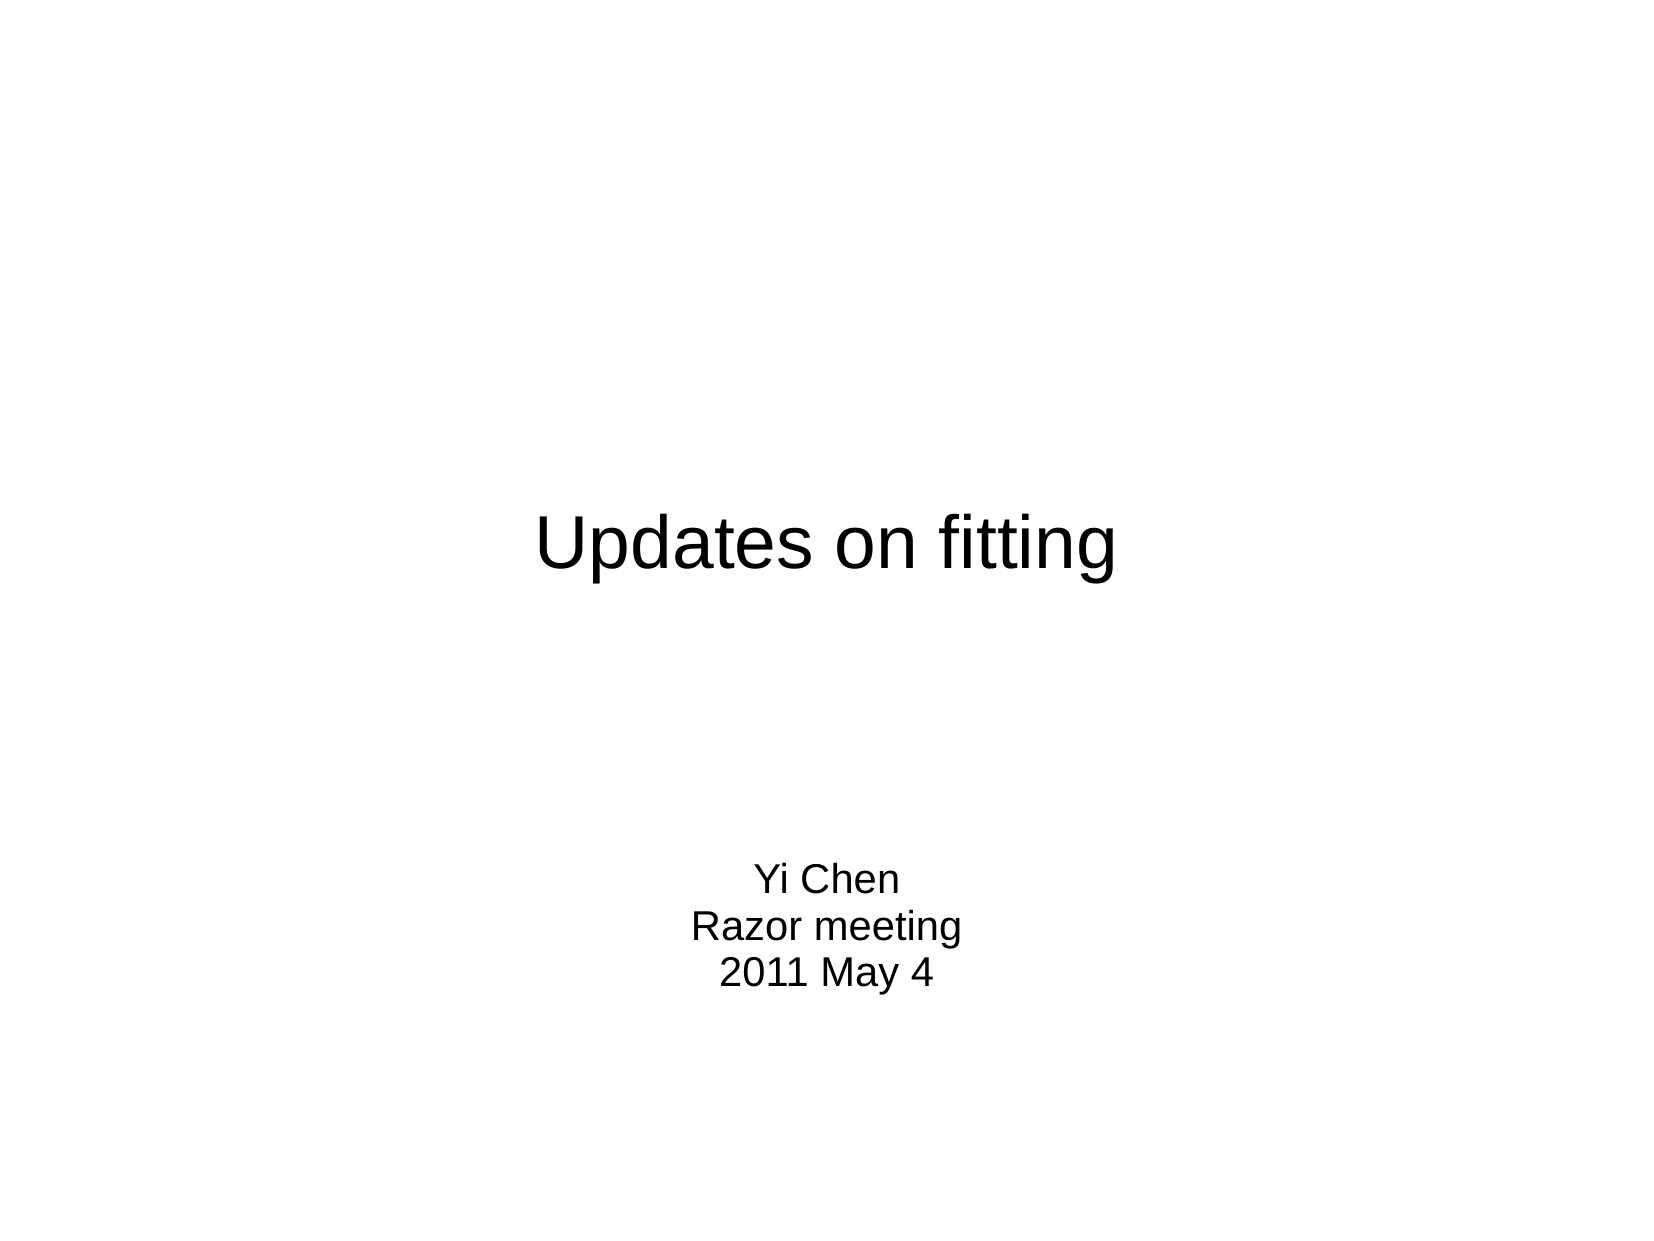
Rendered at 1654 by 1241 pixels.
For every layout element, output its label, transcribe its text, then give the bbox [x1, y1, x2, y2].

subtitle Yi Chen Razor meeting 2011 May 4 [82, 750, 1571, 1102]
title Updates on fitting [82, 446, 1571, 639]
